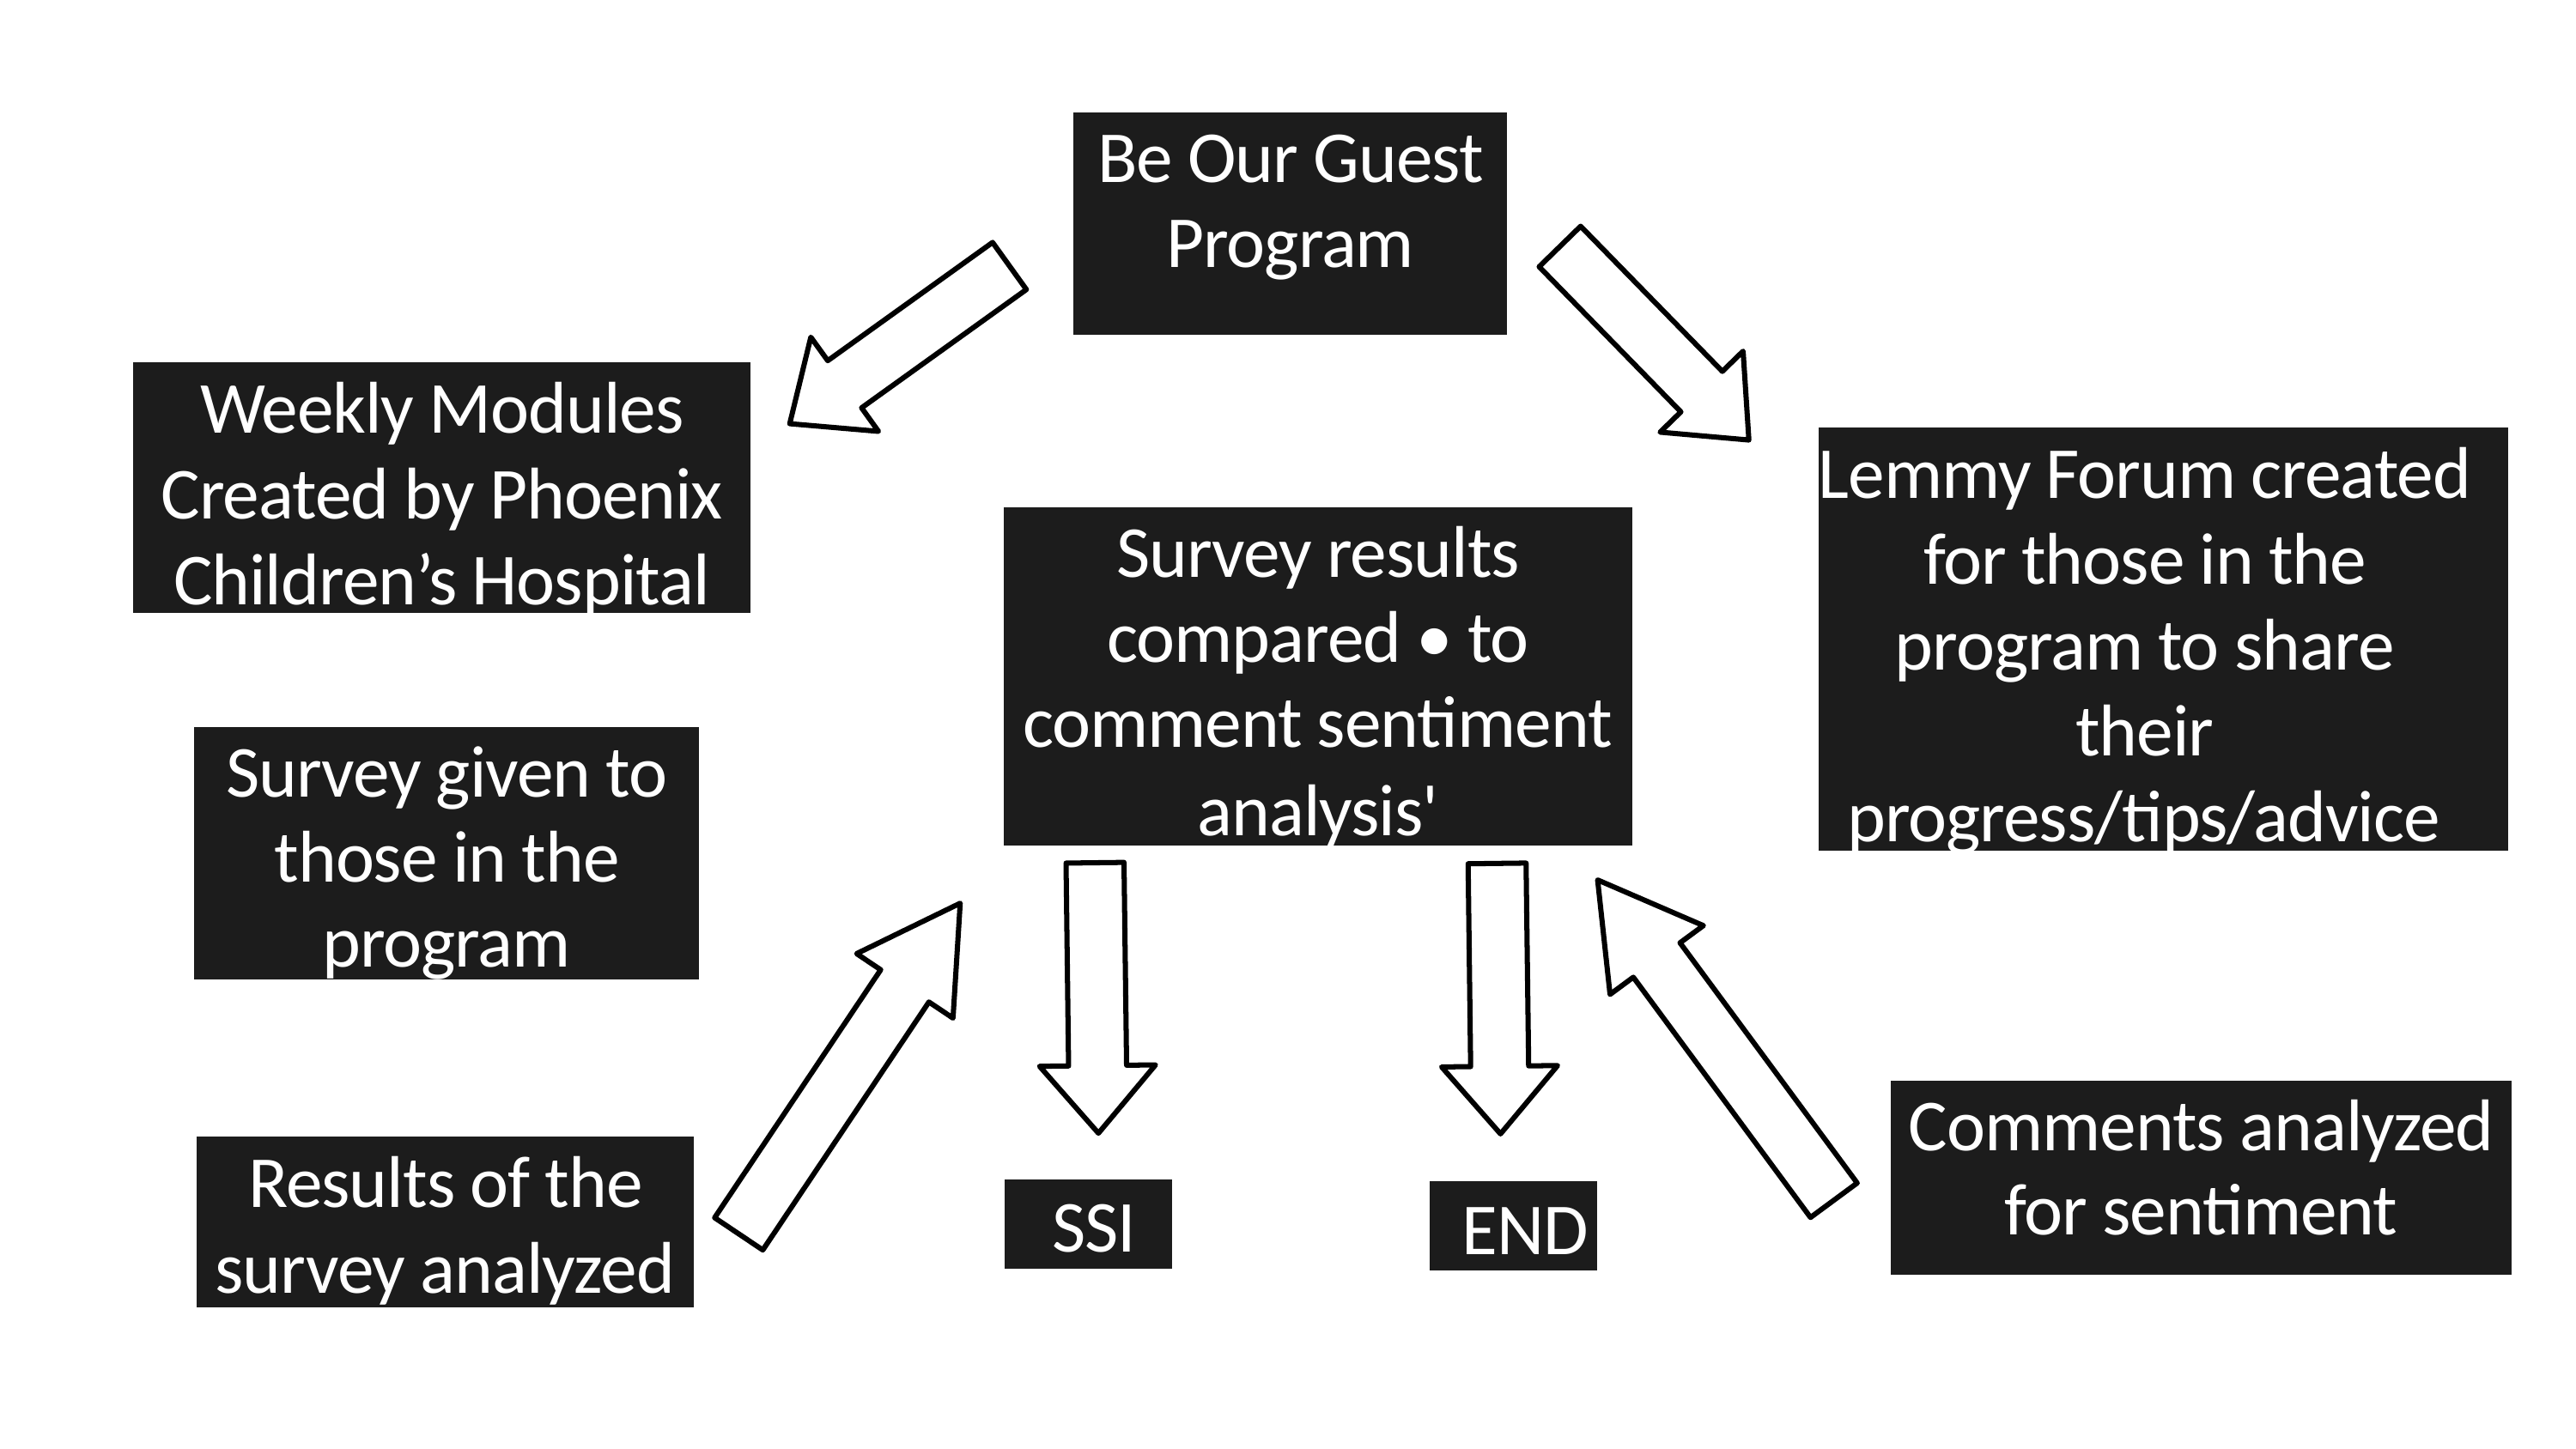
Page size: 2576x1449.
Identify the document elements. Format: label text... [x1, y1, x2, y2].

text_box Weekly Modules Created by Phoenix Children’s Hospital [133, 362, 750, 613]
text_box END [1430, 1181, 1597, 1270]
text_box Lemmy Forum created for those in the program to share their progress/tips/advice [1819, 427, 2508, 851]
text_box SSI [1005, 1179, 1172, 1269]
text_box Survey results compared • to comment sentiment analysis' [1004, 507, 1632, 846]
text_box Results of the survey analyzed [197, 1137, 694, 1307]
text_box Comments analyzed for sentiment [1891, 1081, 2512, 1275]
text_box Be Our Guest Program [1073, 112, 1507, 335]
text_box Survey given to those in the program [194, 727, 699, 979]
